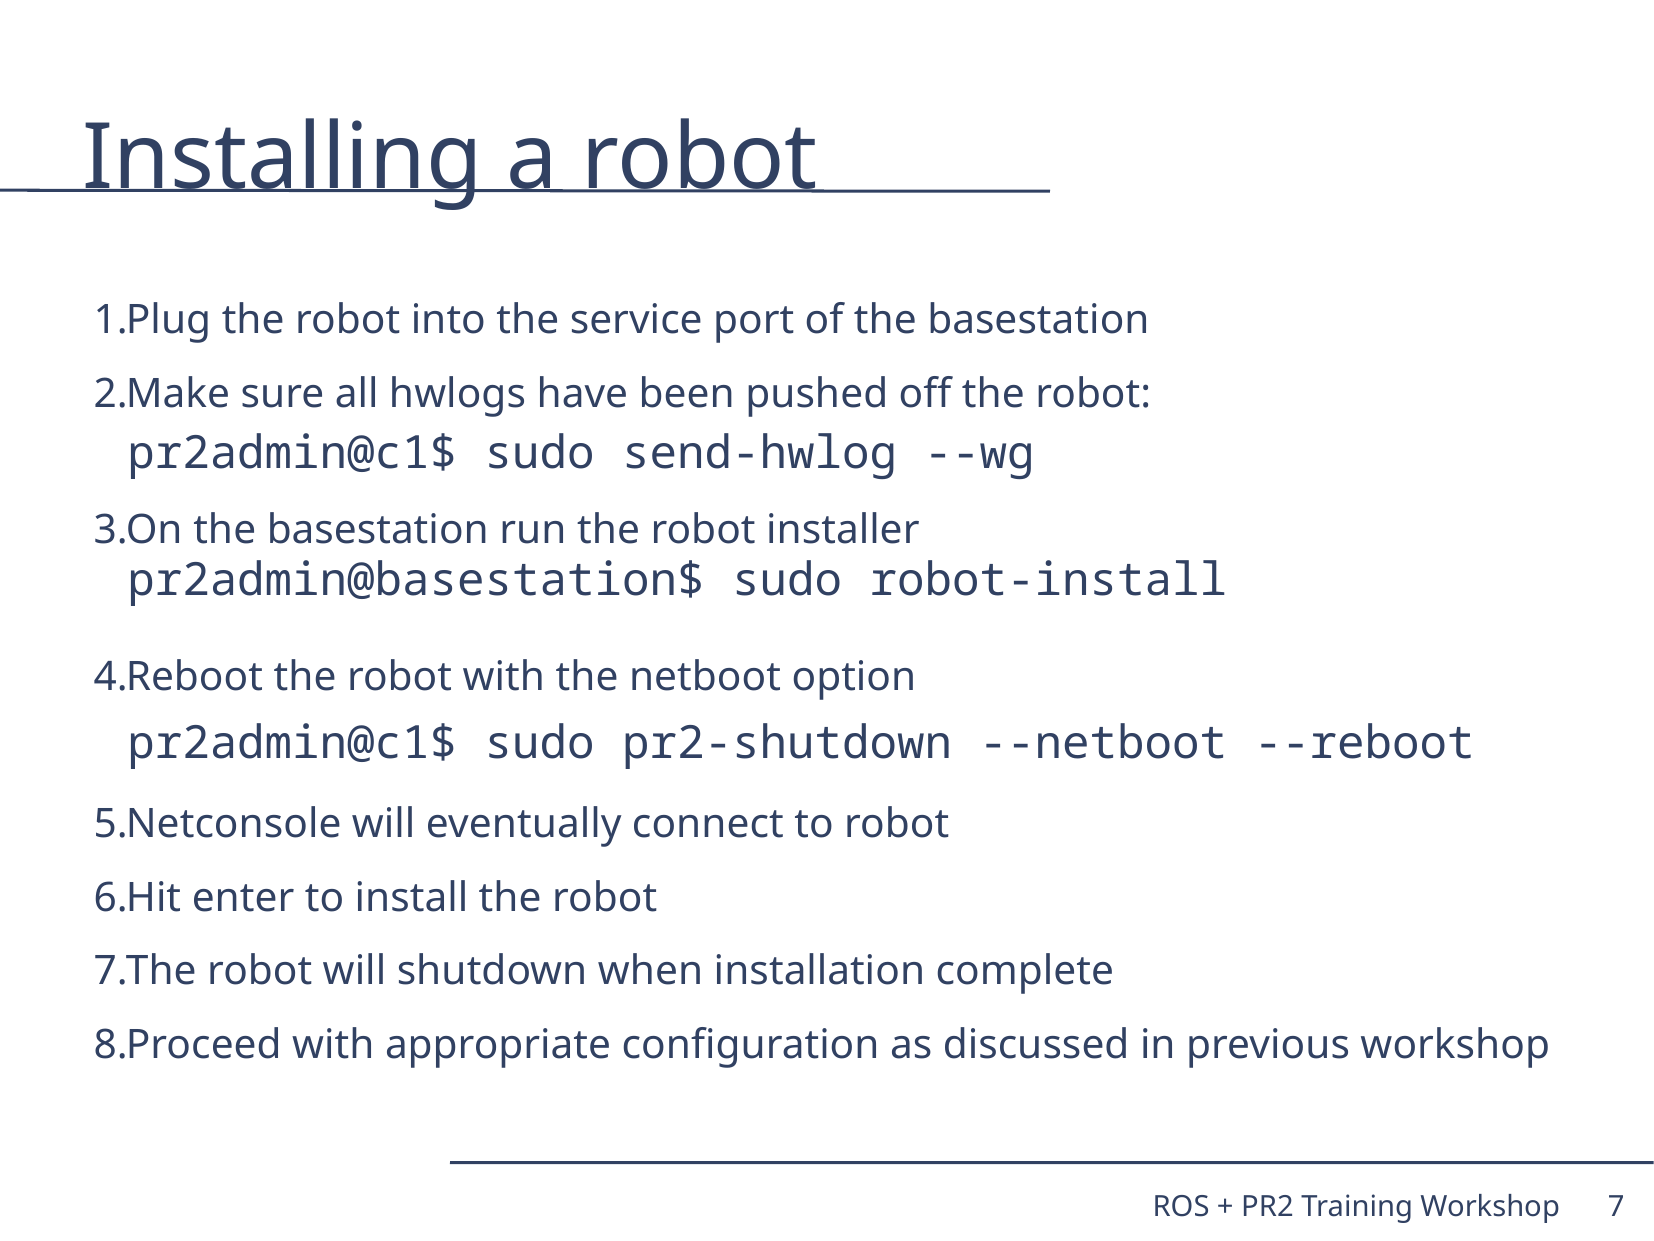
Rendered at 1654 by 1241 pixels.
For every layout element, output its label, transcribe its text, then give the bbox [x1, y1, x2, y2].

list Plug the robot into the service port of the basestation Make sure all hwlogs have been pushed off the robot: On the basestation run the robot installer Reboot the robot with the netboot option Netconsole will eventually connect to robot Hit enter to install the robot The robot will shutdown when installation complete Proceed with appropriate configuration as discussed in previous workshop [82, 290, 1571, 1109]
text_box pr2admin@c1$ sudo send-hwlog --wg [112, 412, 1163, 481]
title Installing a robot [82, 56, 1571, 250]
text_box pr2admin@c1$ sudo pr2-shutdown --netboot --reboot [112, 701, 1576, 770]
text_box pr2admin@basestation$ sudo robot-install [112, 538, 1388, 607]
